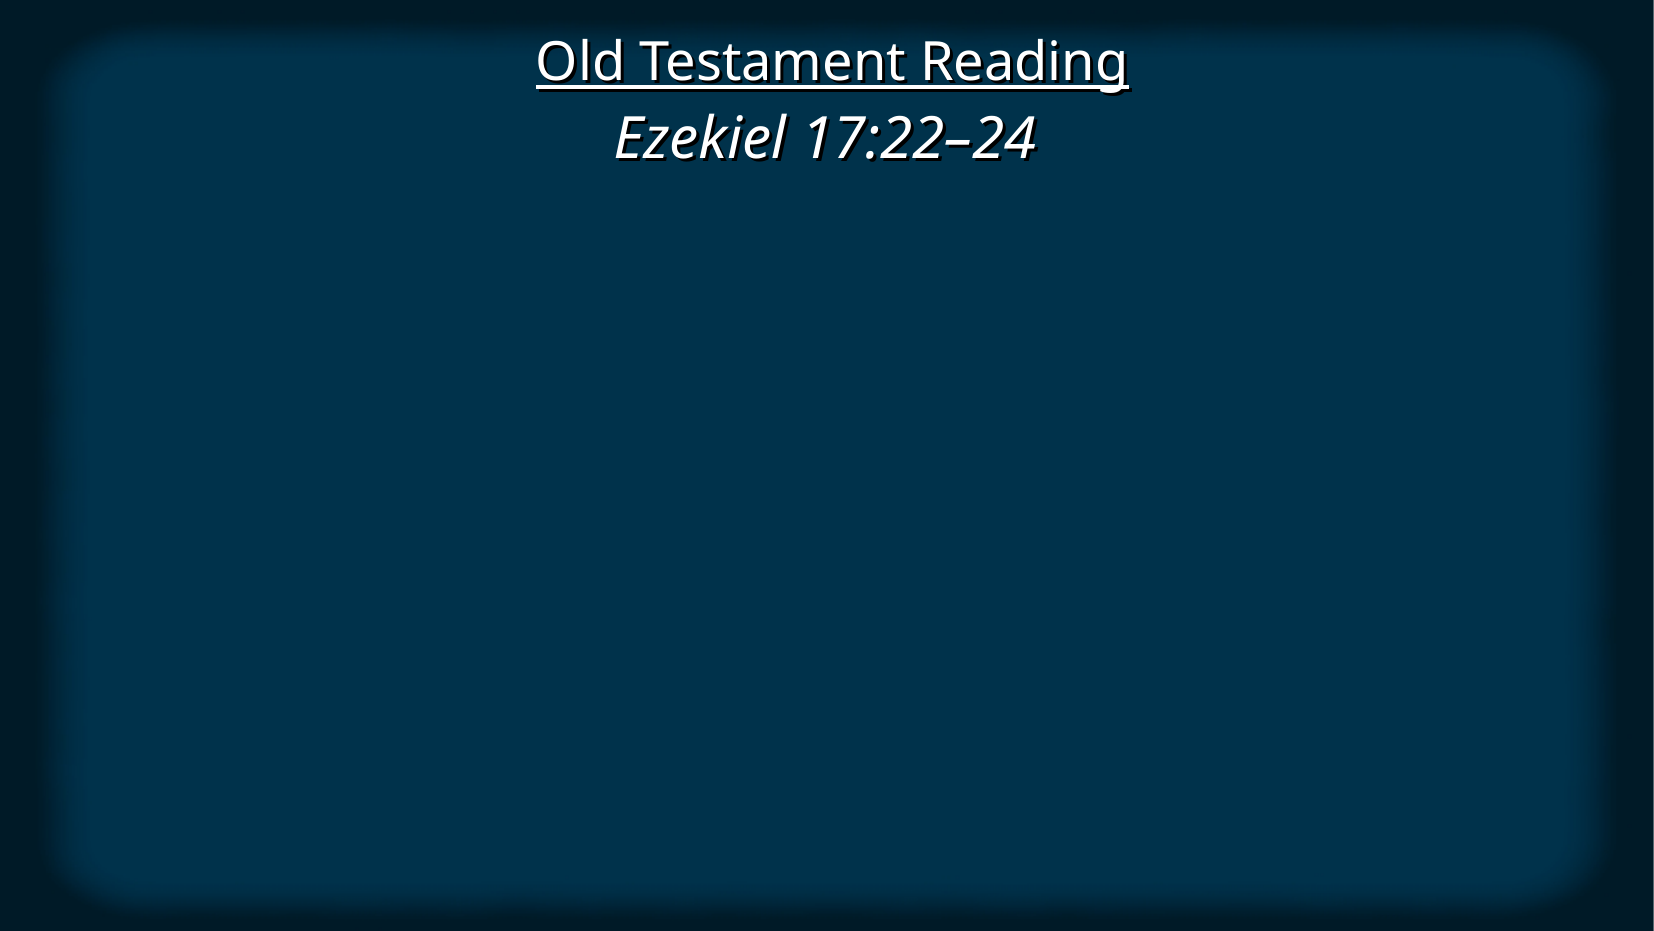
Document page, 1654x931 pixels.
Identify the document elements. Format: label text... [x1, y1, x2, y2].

text_box Old Testament Reading Ezekiel 17:22–24 [75, 15, 1591, 179]
picture [0, 0, 1654, 931]
